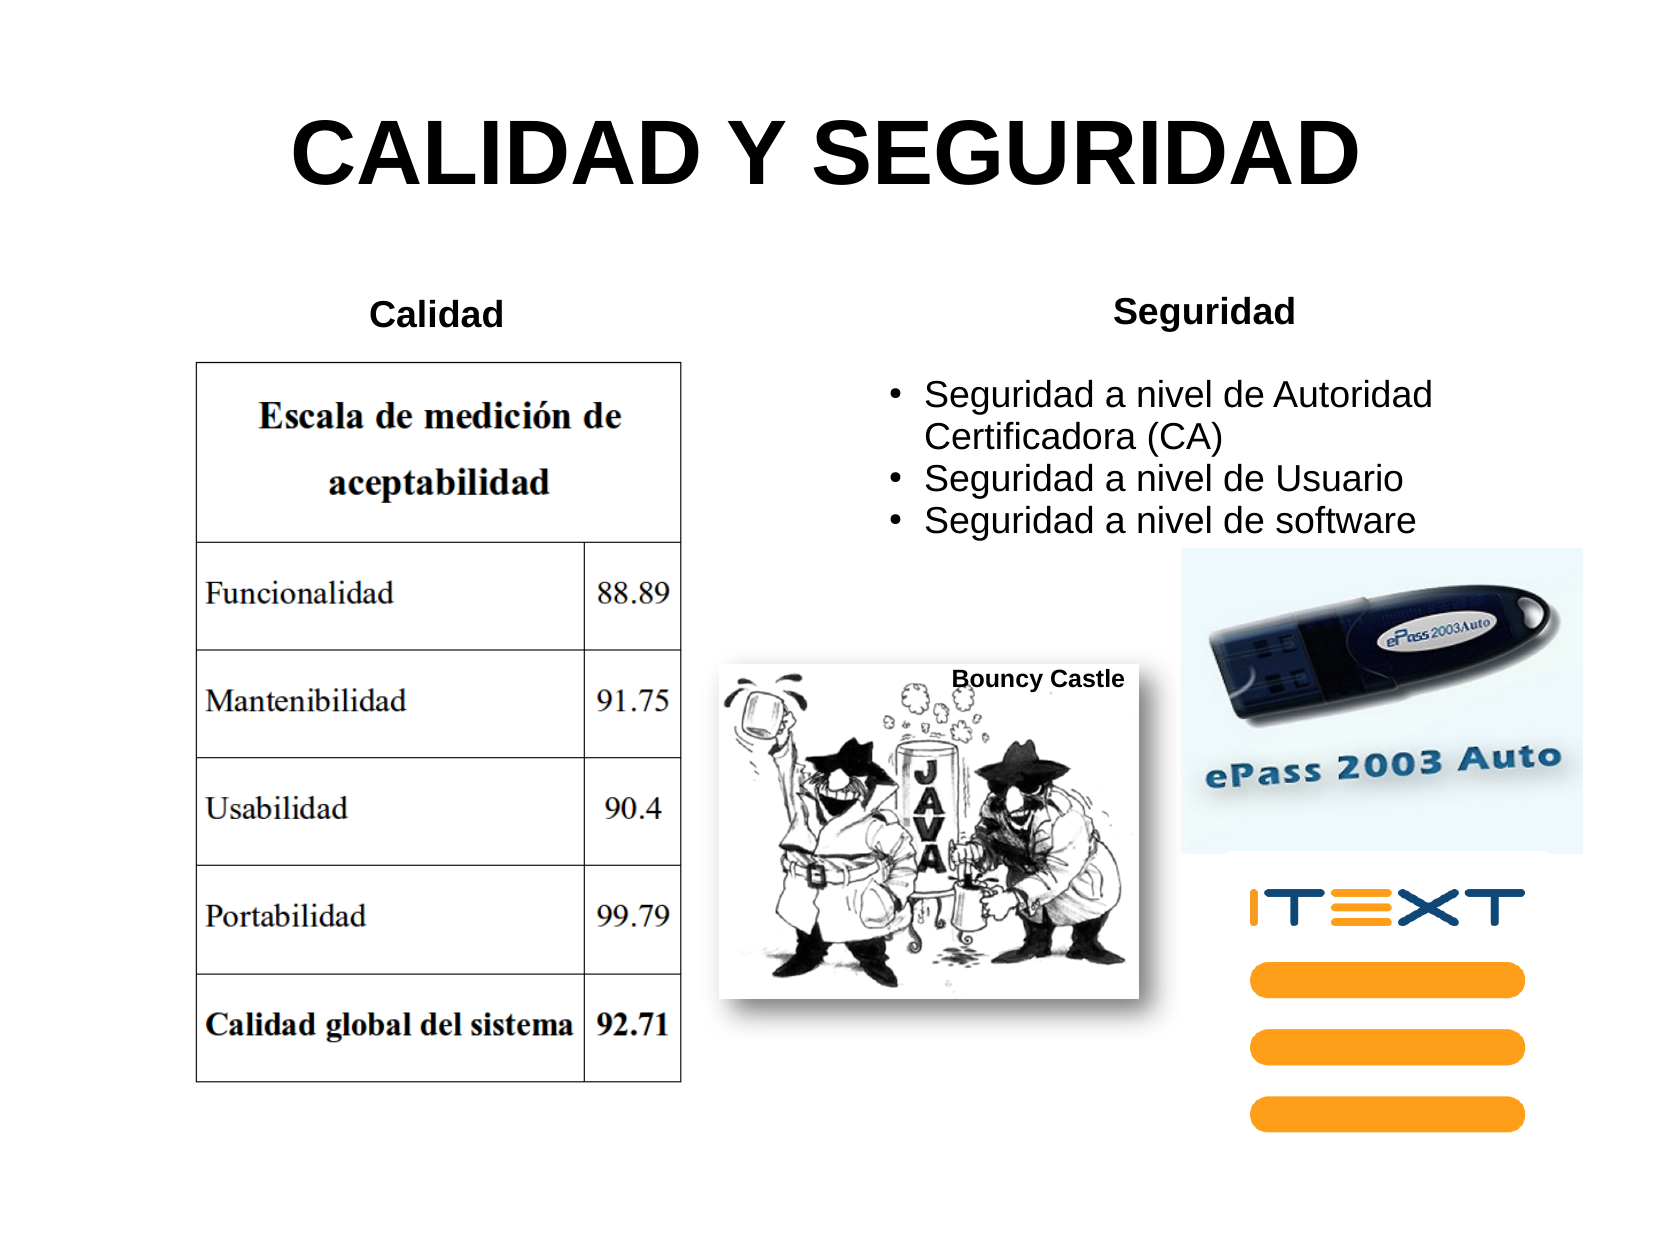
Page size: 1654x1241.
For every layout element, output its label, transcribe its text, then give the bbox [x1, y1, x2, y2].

picture [702, 548, 1583, 1170]
text_box Seguridad a nivel de Autoridad Certificadora (CA) Seguridad a nivel de Usuario Seguridad a nivel de software [874, 366, 1607, 549]
text_box Bouncy Castle [936, 656, 1150, 705]
text_box Calidad [354, 285, 520, 343]
picture [189, 354, 686, 1087]
title CALIDAD Y SEGURIDAD [82, 49, 1571, 257]
text_box Seguridad [1098, 283, 1323, 343]
